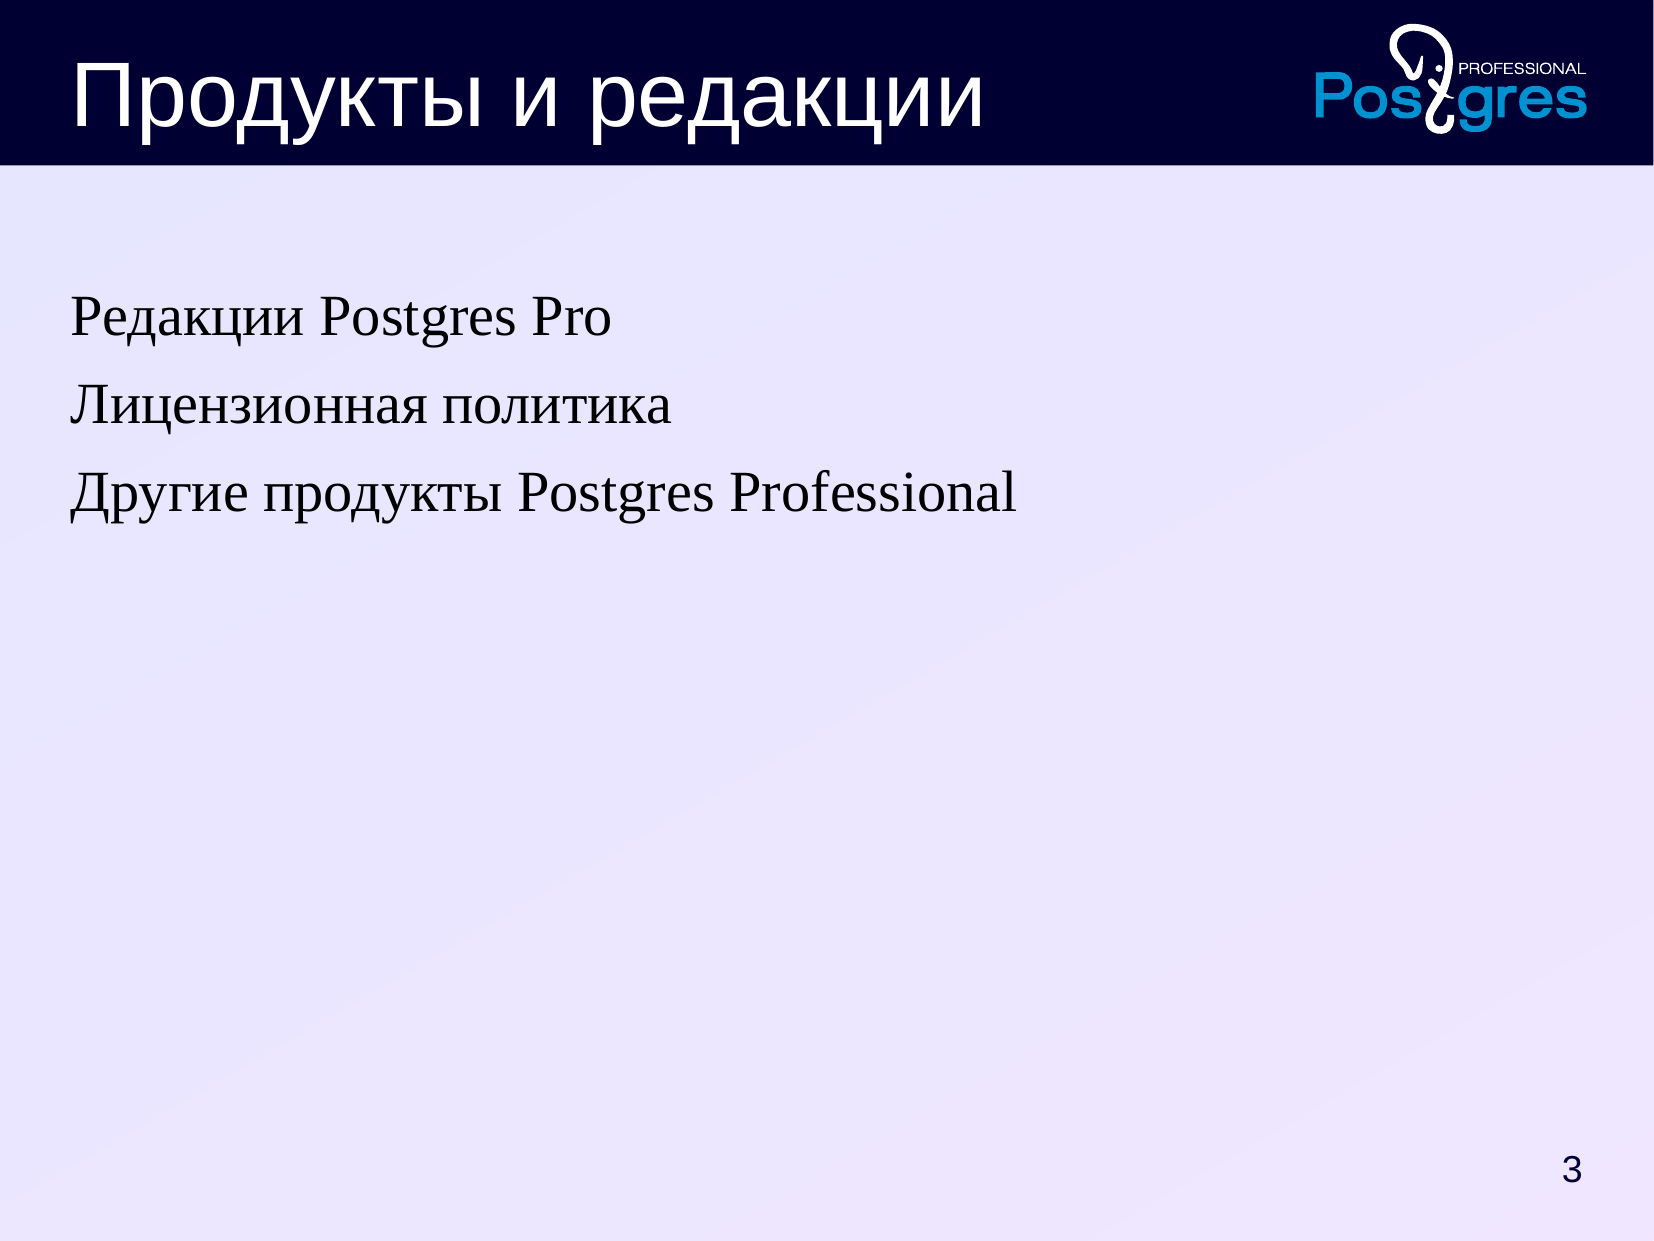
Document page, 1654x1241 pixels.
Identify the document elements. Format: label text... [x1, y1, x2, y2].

list Редакции Postgres Pro Лицензионная политика Другие продукты Postgres Professional [70, 283, 1559, 1003]
title Продукты и редакции [70, 43, 1241, 147]
